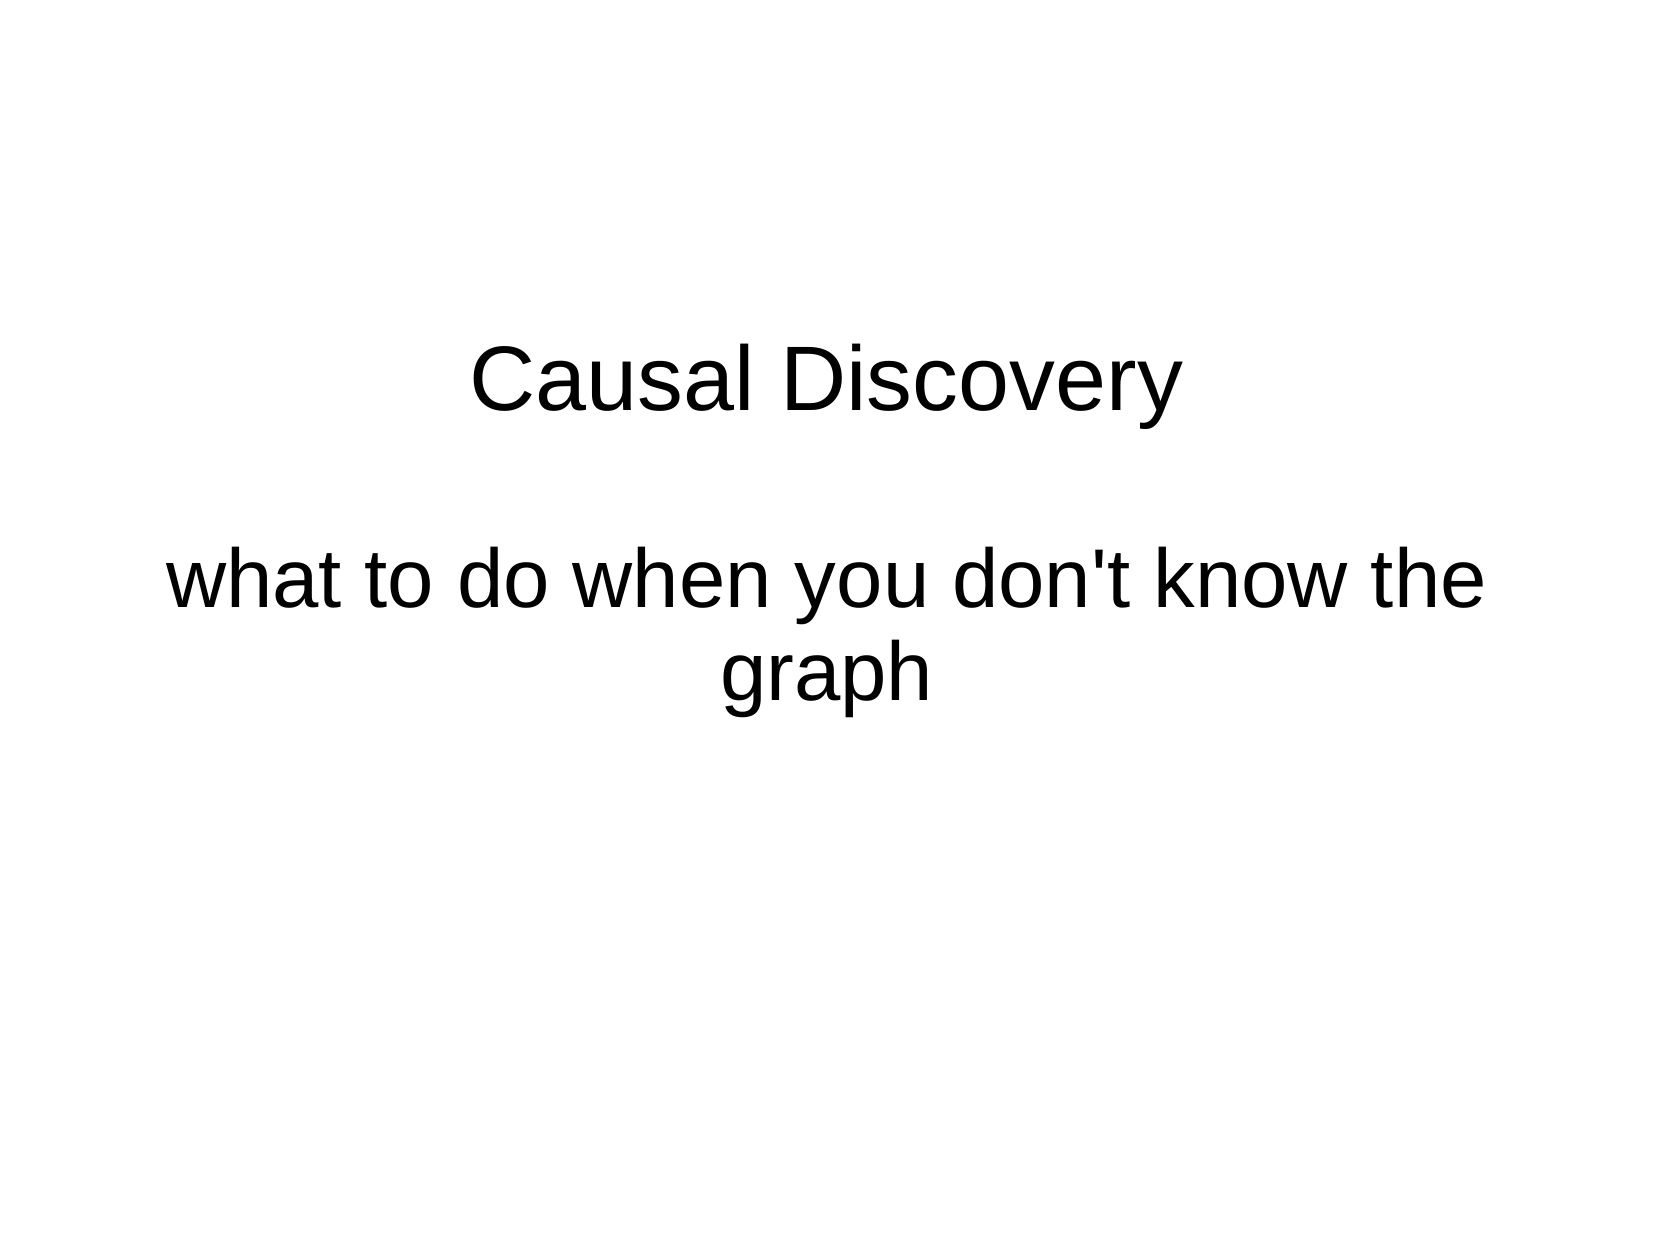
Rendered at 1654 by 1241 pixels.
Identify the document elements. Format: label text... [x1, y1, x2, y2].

title Causal Discovery what to do when you don't know the graph [82, 326, 1571, 719]
